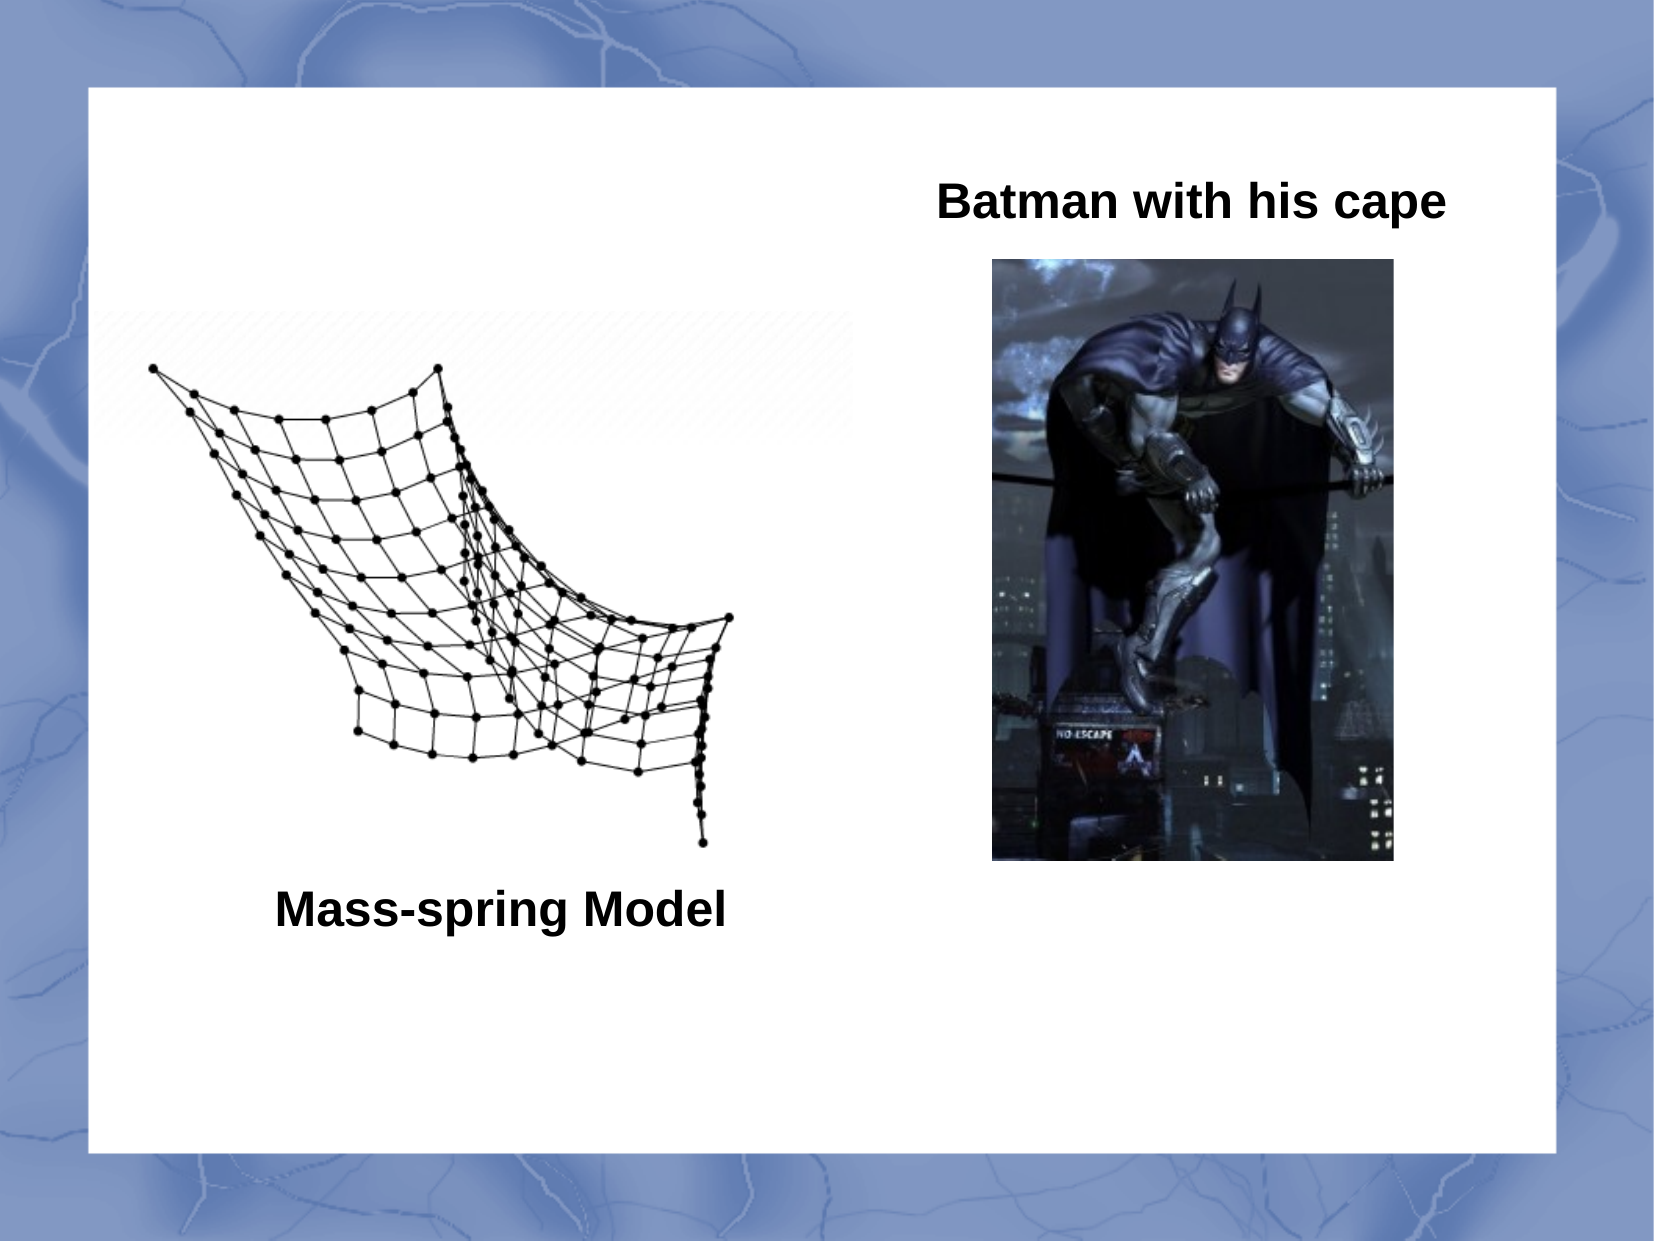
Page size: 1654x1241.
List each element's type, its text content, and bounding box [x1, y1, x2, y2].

picture [0, 0, 1654, 1241]
title [82, 29, 1571, 237]
text_box Batman with his cape [921, 165, 1489, 237]
text_box Mass-spring Model [259, 874, 1394, 945]
